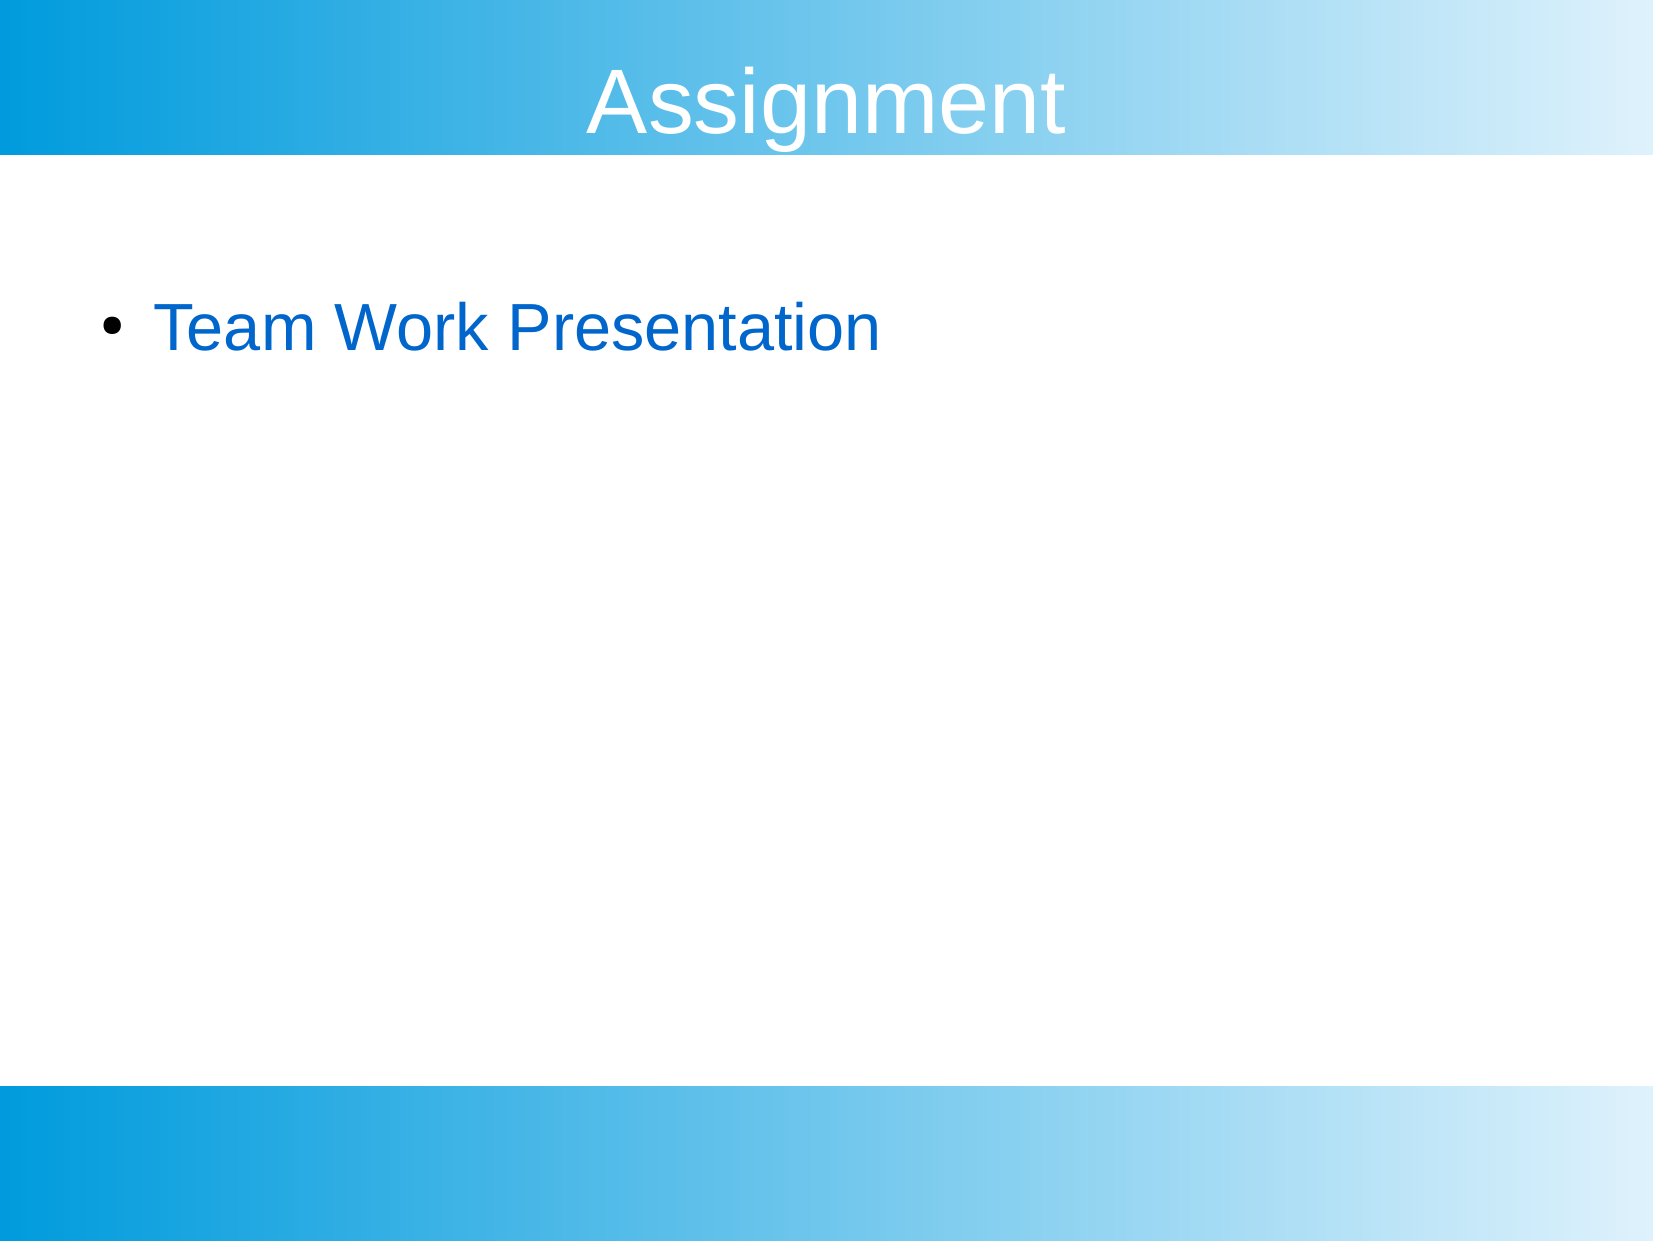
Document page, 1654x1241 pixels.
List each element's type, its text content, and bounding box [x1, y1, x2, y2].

list Team Work Presentation [82, 290, 1571, 1010]
title Assignment [82, 49, 1571, 155]
